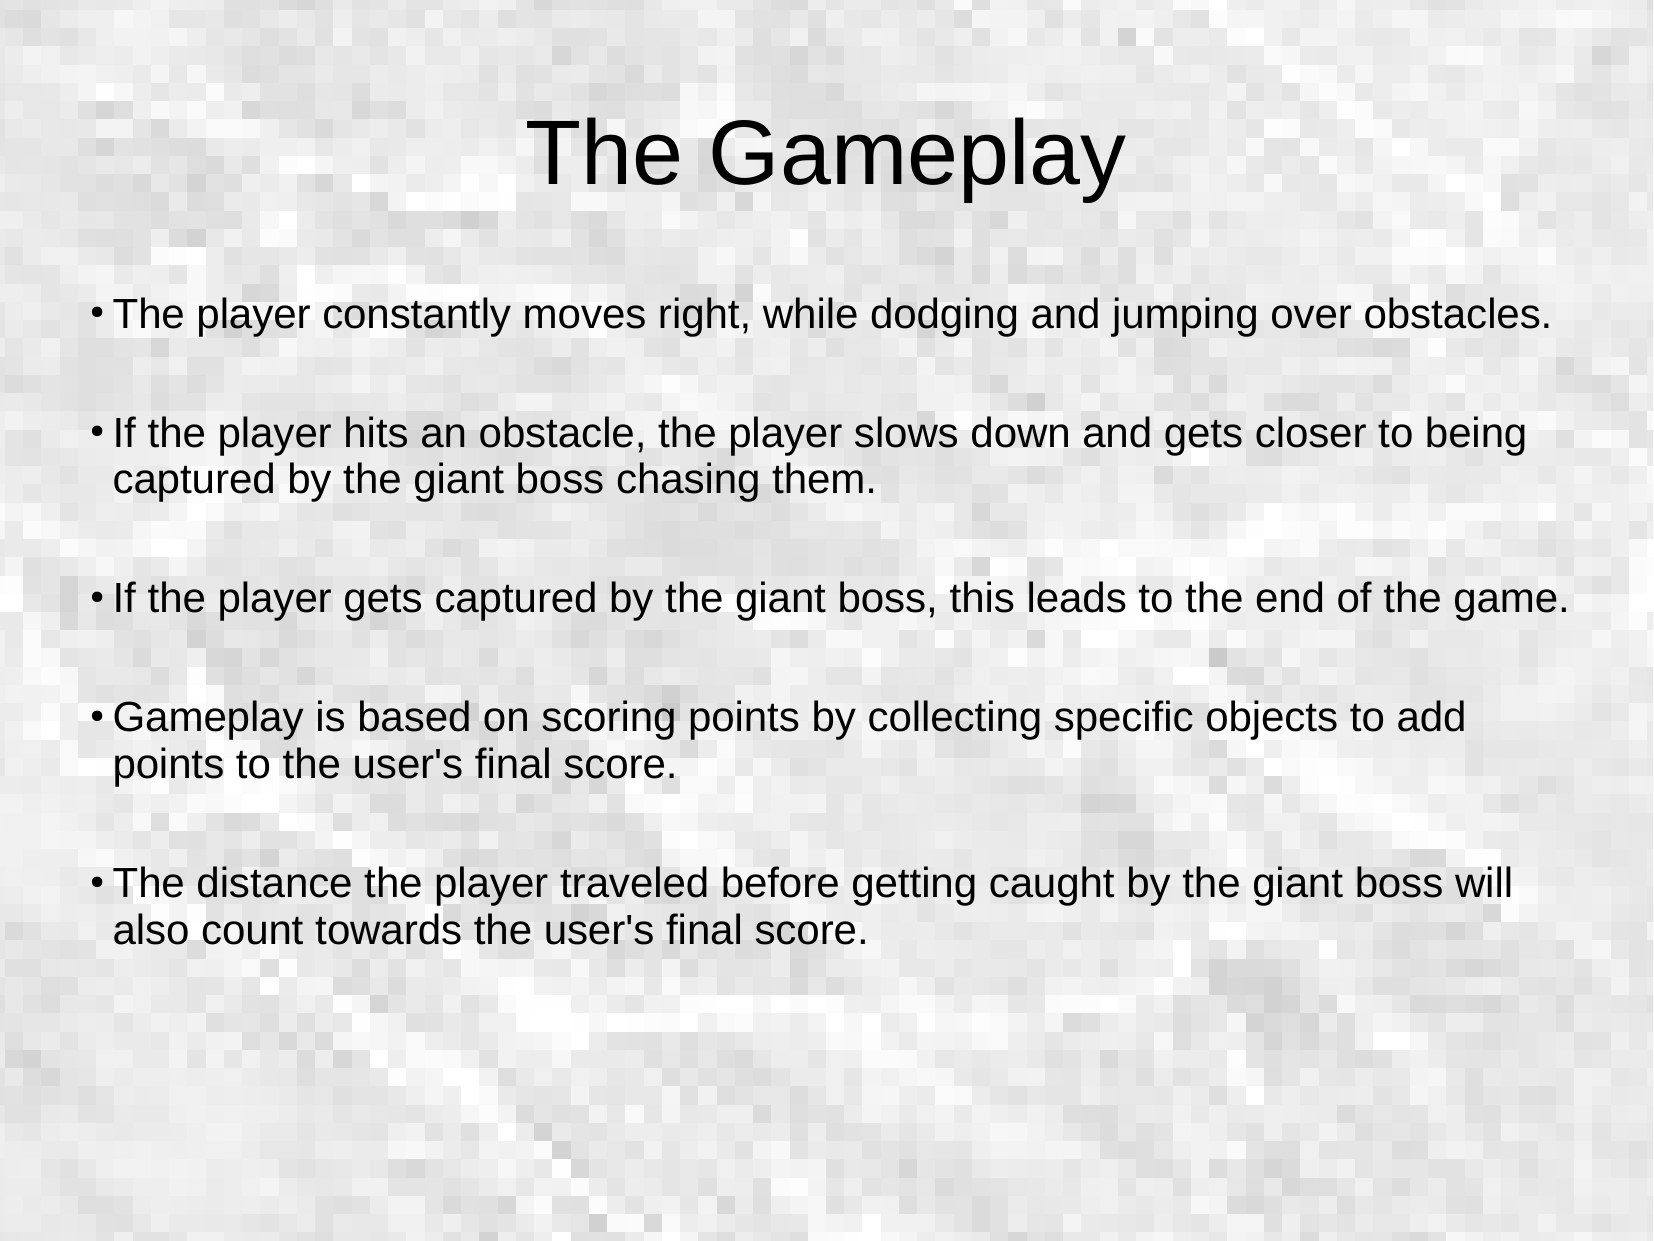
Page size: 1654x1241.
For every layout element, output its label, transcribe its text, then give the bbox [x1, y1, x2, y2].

list The player constantly moves right, while dodging and jumping over obstacles. If the player hits an obstacle, the player slows down and gets closer to being captured by the giant boss chasing them. If the player gets captured by the giant boss, this leads to the end of the game. Gameplay is based on scoring points by collecting specific objects to add points to the user's final score. The distance the player traveled before getting caught by the giant boss will also count towards the user's final score. [82, 290, 1571, 1010]
picture [0, 0, 1654, 1241]
title The Gameplay [82, 49, 1571, 257]
